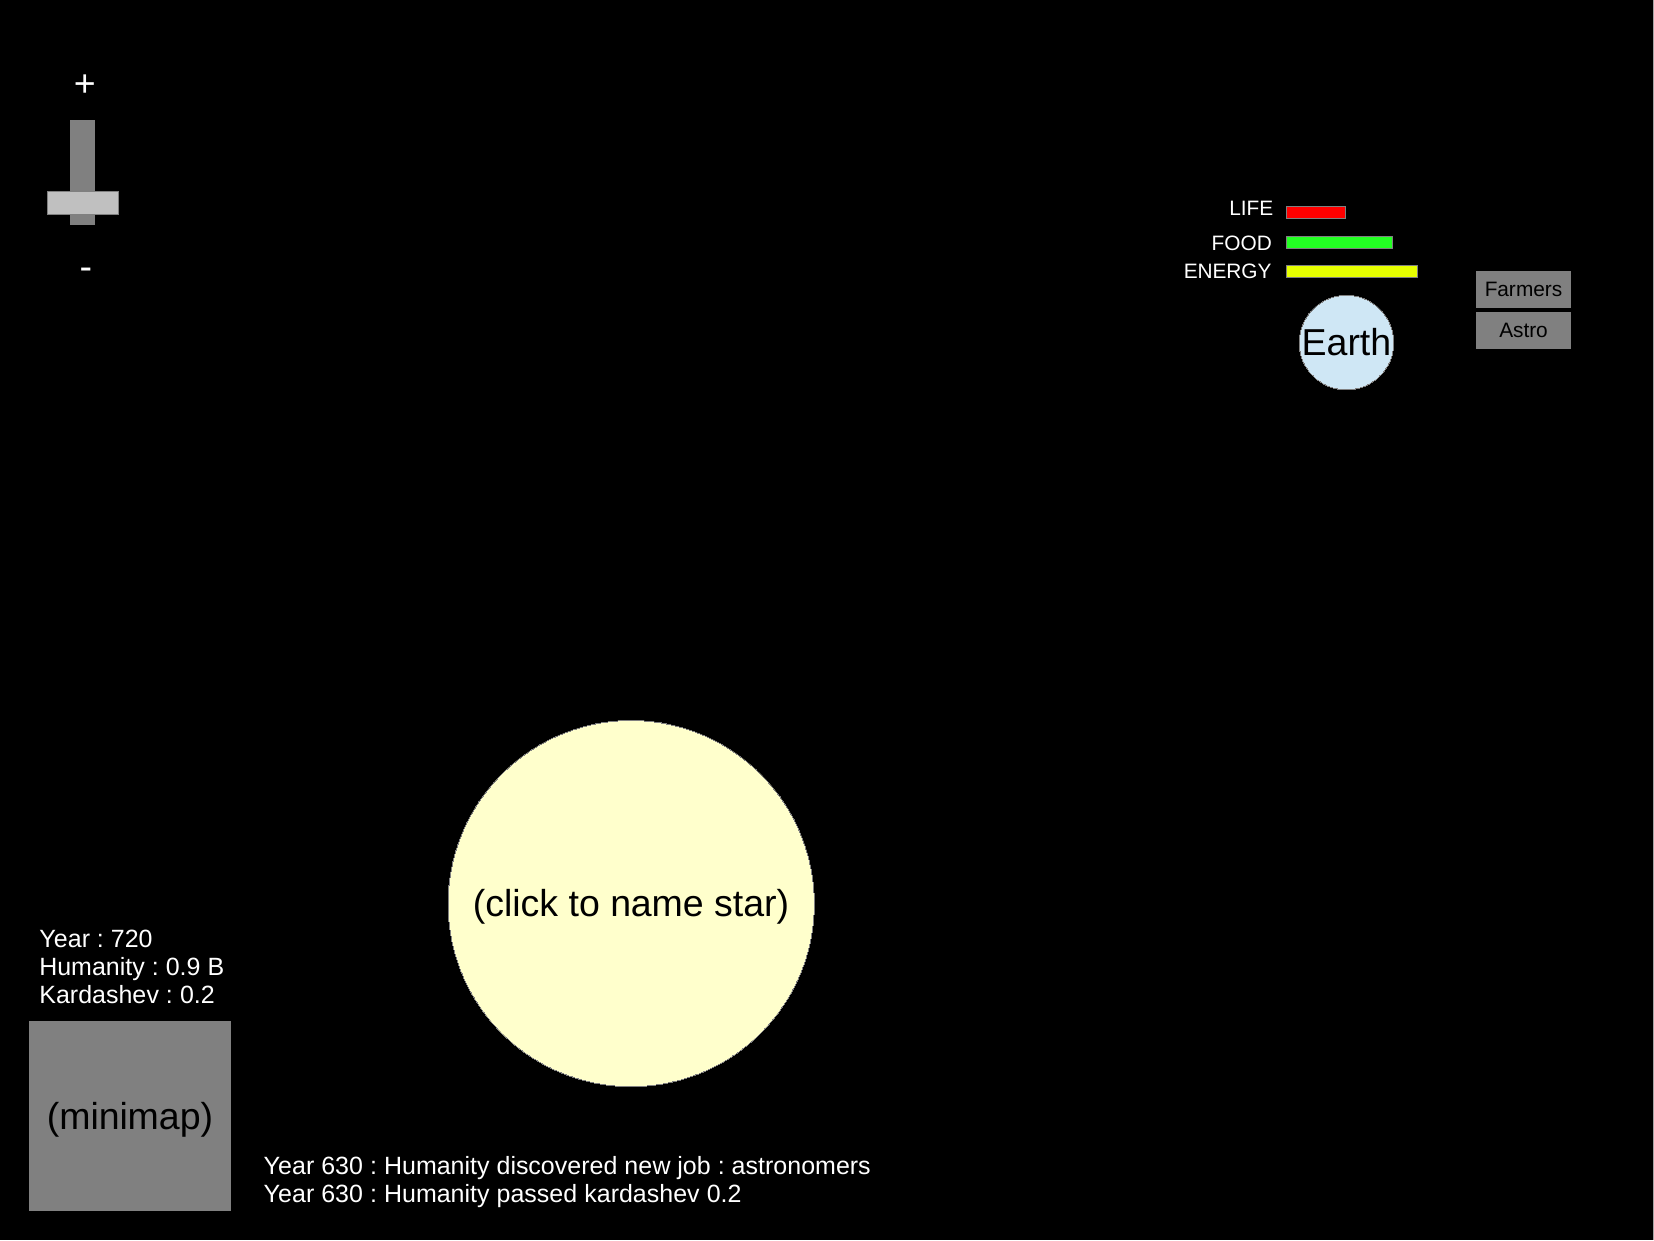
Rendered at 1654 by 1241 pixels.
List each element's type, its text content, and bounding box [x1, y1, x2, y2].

text_box LIFE [1214, 188, 1288, 228]
text_box [1288, 206, 1346, 219]
text_box FOOD [1196, 224, 1287, 252]
text_box [47, 120, 119, 225]
text_box Year 630 : Humanity discovered new job : astronomers Year 630 : Humanity passed kardashev 0.2 [248, 1116, 1004, 1216]
text_box Astro [1476, 312, 1571, 349]
text_box - [64, 238, 108, 296]
text_box Farmers [1476, 271, 1571, 308]
text_box (click to name star) [448, 720, 815, 1087]
text_box [1287, 265, 1418, 278]
text_box ENERGY [1169, 252, 1287, 291]
text_box + [58, 55, 111, 113]
text_box Earth [1299, 295, 1394, 390]
text_box [1287, 236, 1393, 249]
text_box Year : 720 Humanity : 0.9 B Kardashev : 0.2 [24, 917, 240, 1241]
